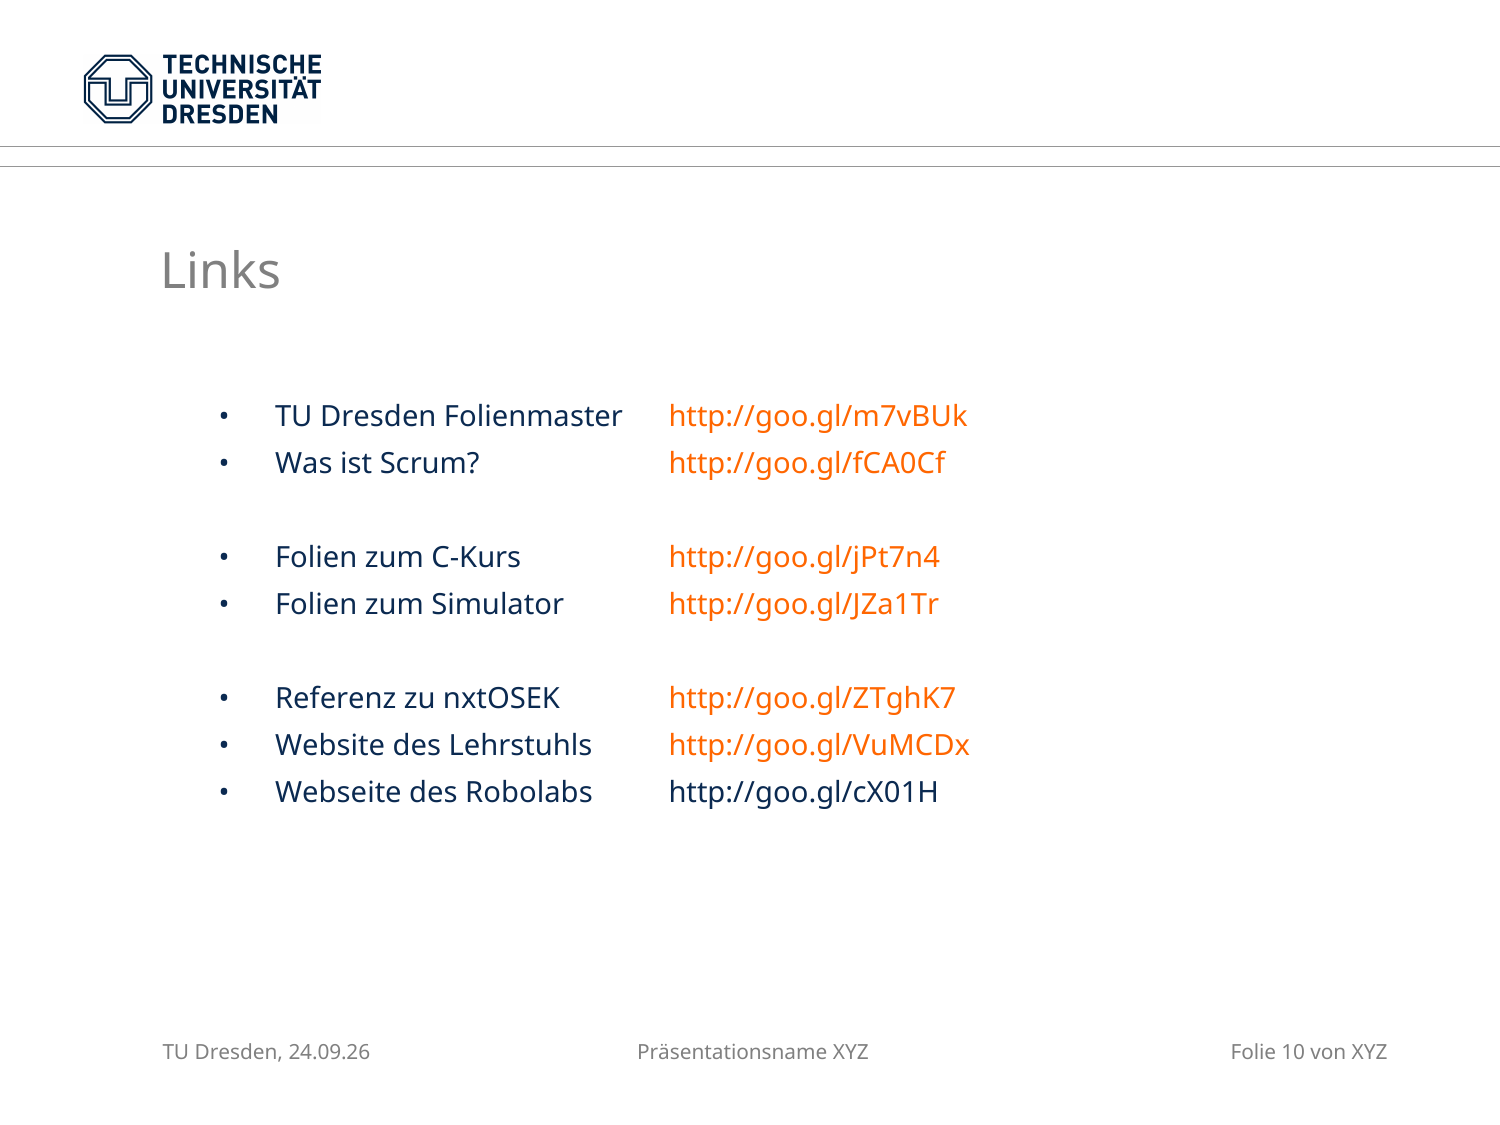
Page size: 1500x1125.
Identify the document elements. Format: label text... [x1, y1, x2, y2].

list TU Dresden Folienmaster http://goo.gl/m7vBUk Was ist Scrum? http://goo.gl/fCA0Cf Folien zum C-Kurs http://goo.gl/jPt7n4 Folien zum Simulator http://goo.gl/JZa1Tr Referenz zu nxtOSEK http://goo.gl/ZTghK7 Website des Lehrstuhls http://goo.gl/VuMCDx Webseite des Robolabs http://goo.gl/cX01H [162, 387, 1388, 963]
title Links [160, 231, 1392, 306]
picture [83, 54, 321, 124]
